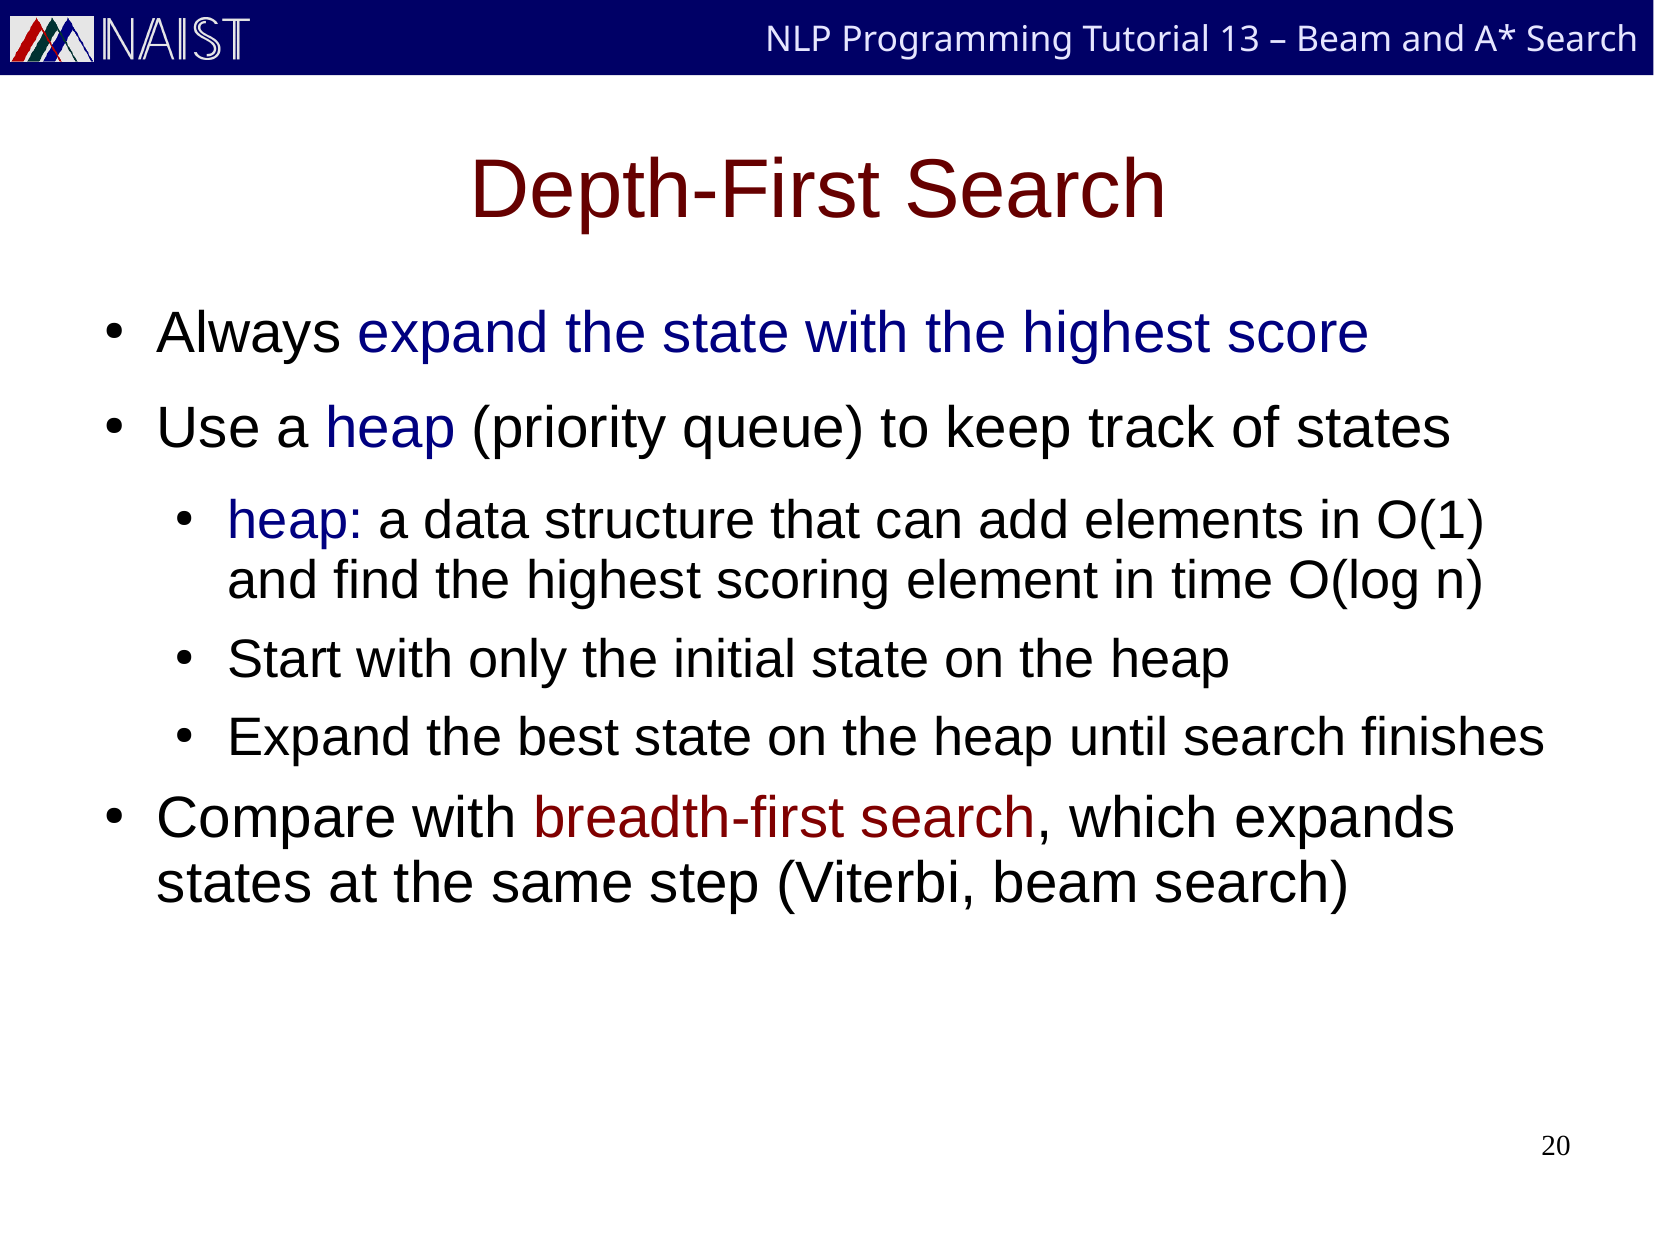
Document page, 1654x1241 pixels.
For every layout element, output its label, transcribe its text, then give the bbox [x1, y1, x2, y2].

list Always expand the state with the highest score Use a heap (priority queue) to keep track of states heap: a data structure that can add elements in O(1) and find the highest scoring element in time O(log n) Start with only the initial state on the heap Expand the best state on the heap until search finishes Compare with breadth-first search, which expands states at the same step (Viterbi, beam search) [86, 300, 1575, 1119]
picture [102, 17, 251, 60]
title Depth-First Search [75, 92, 1564, 285]
picture [10, 16, 94, 62]
